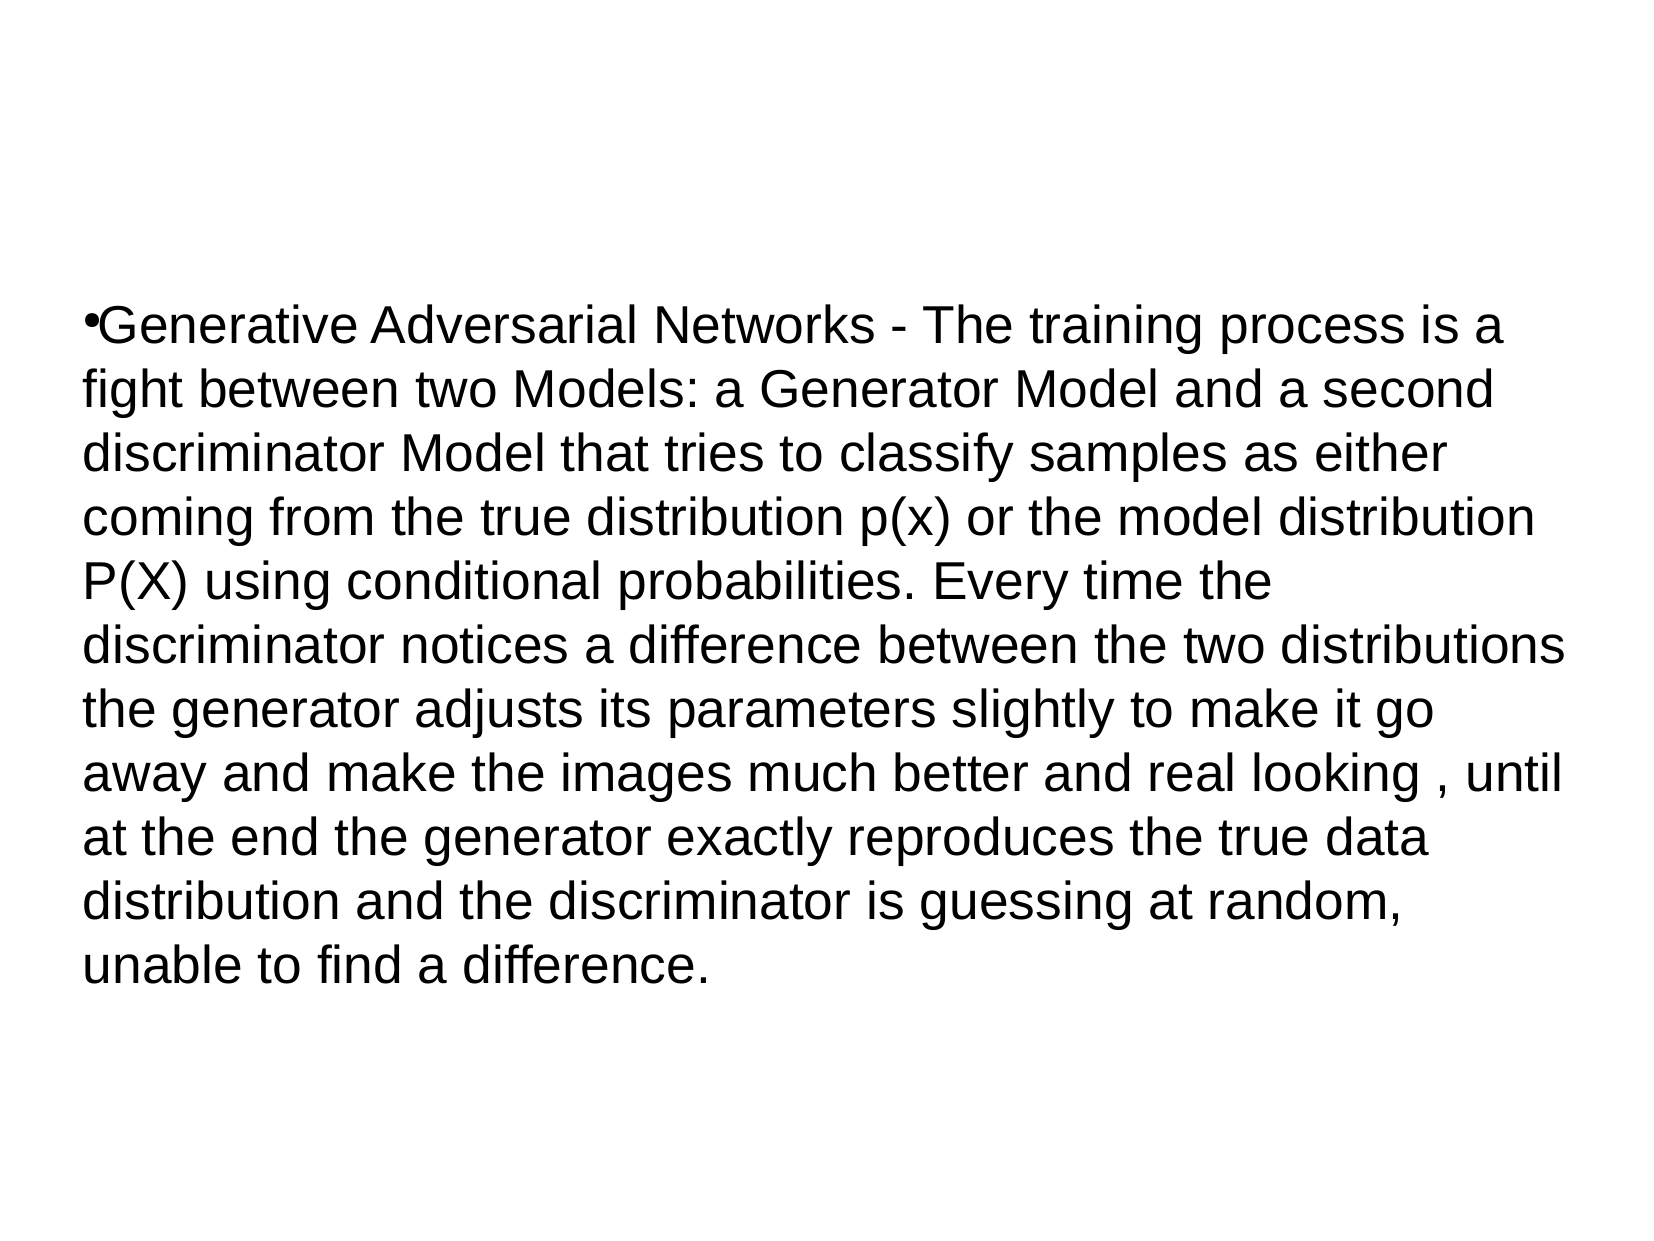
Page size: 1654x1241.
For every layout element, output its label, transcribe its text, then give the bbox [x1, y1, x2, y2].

list Generative Adversarial Networks - The training process is a fight between two Models: a Generator Model and a second discriminator Model that tries to classify samples as either coming from the true distribution p(x) or the model distribution P(X) using conditional probabilities. Every time the discriminator notices a difference between the two distributions the generator adjusts its parameters slightly to make it go away and make the images much better and real looking , until at the end the generator exactly reproduces the true data distribution and the discriminator is guessing at random, unable to find a difference. [82, 290, 1571, 1010]
